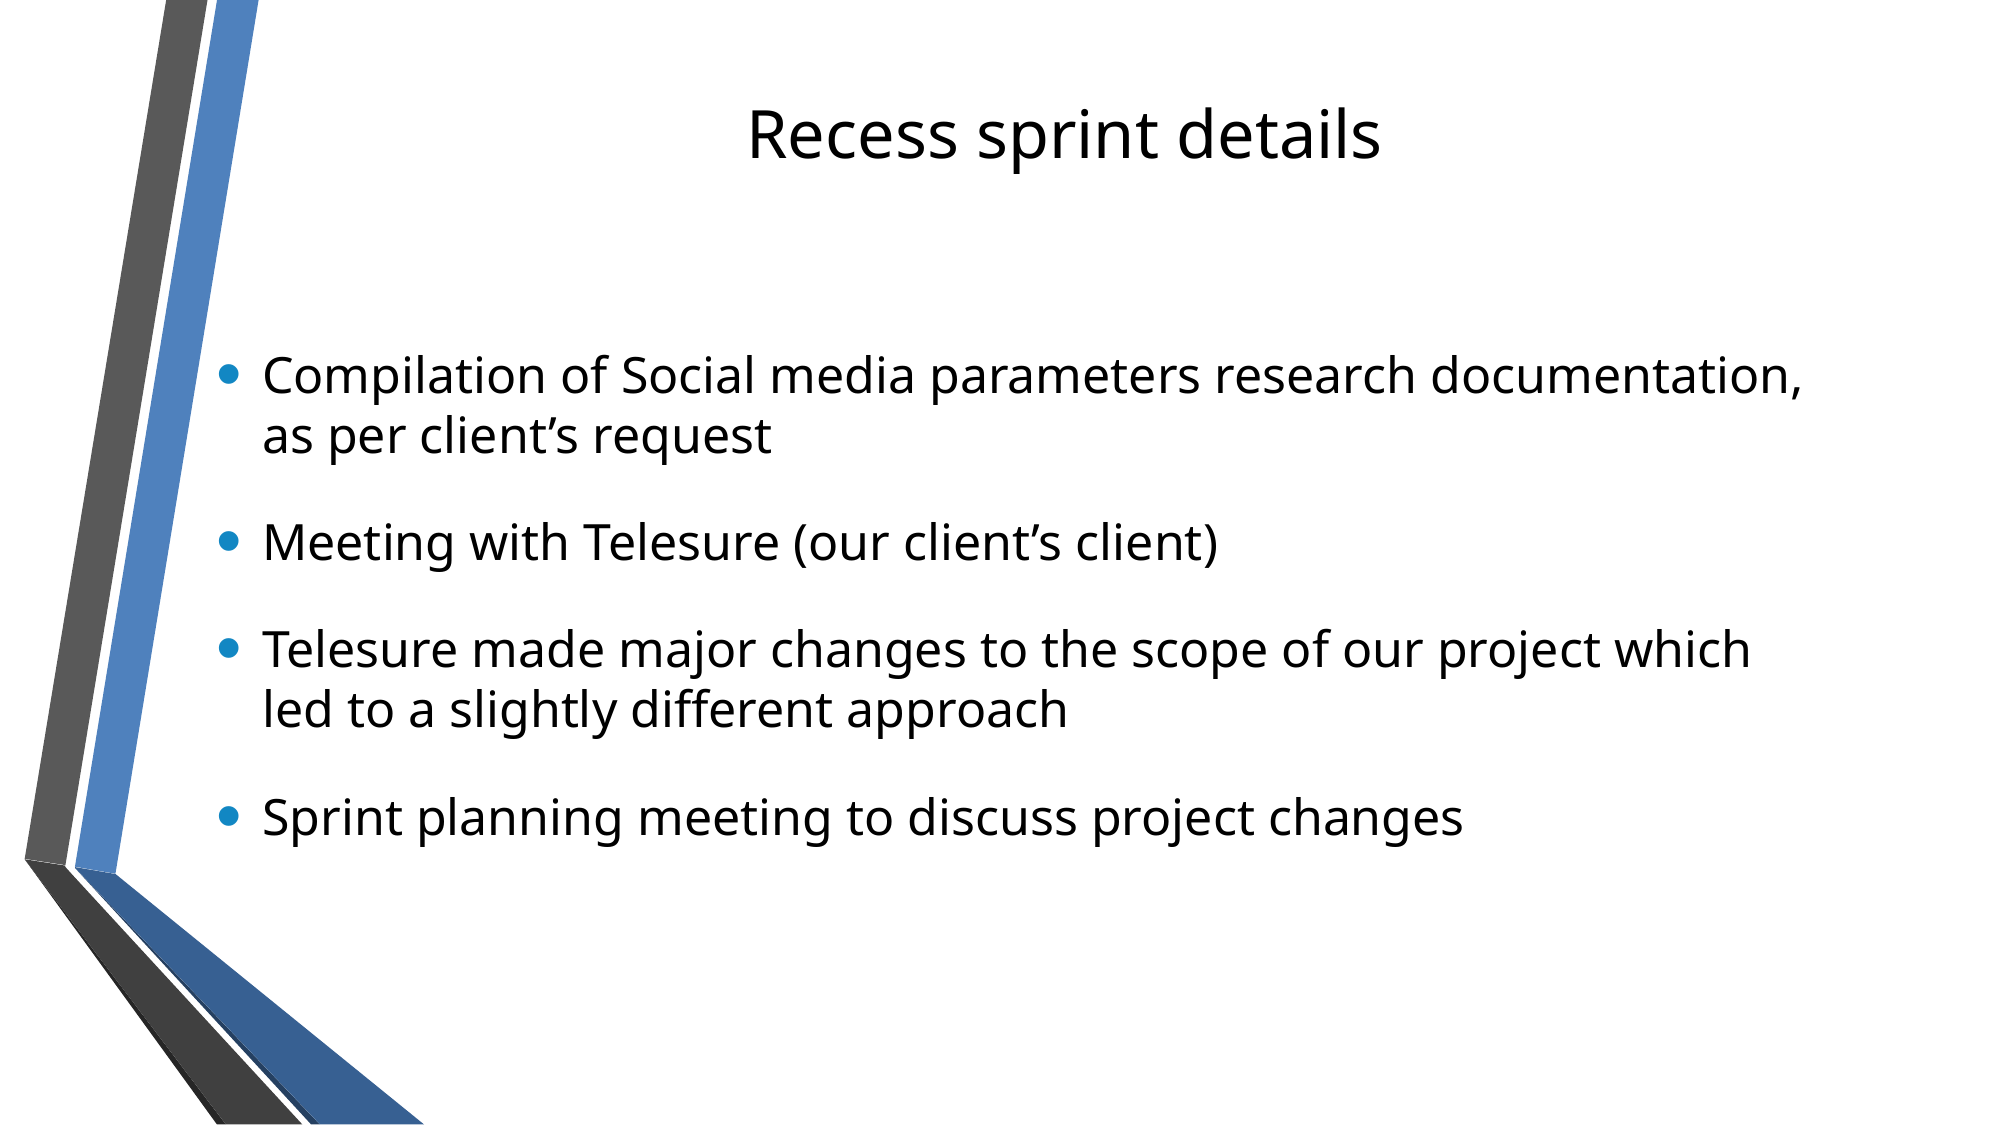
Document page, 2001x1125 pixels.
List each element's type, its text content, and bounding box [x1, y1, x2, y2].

text_box Recess sprint details [316, 75, 1814, 234]
text_box Compilation of Social media parameters research documentation, as per client’s request Meeting with Telesure (our client’s client) Telesure made major changes to the scope of our project which led to a slightly different approach Sprint planning meeting to discuss project changes [200, 338, 1844, 851]
